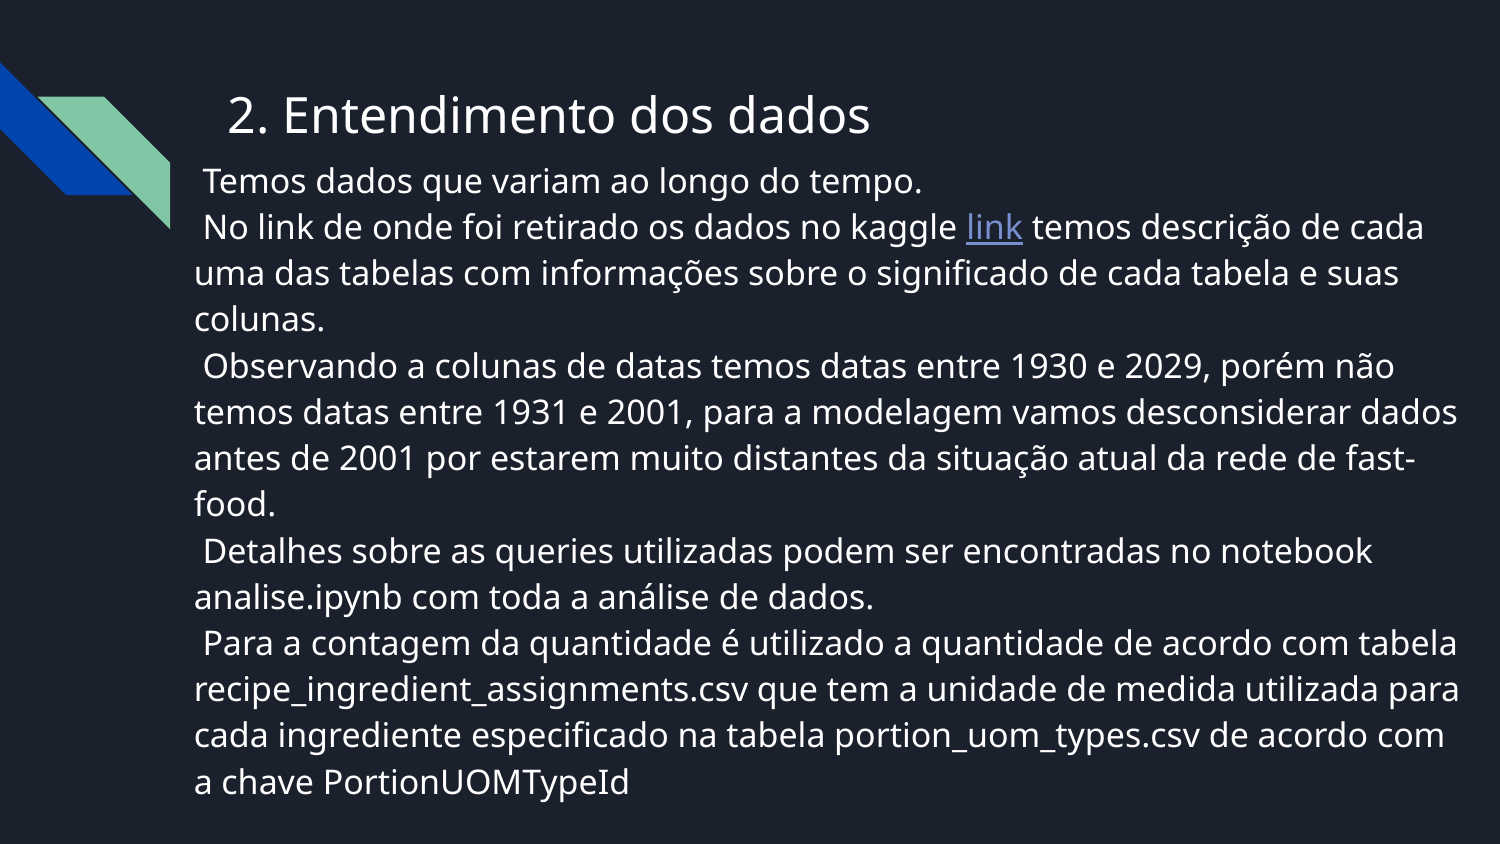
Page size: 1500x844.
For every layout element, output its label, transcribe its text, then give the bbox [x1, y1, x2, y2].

list Temos dados que variam ao longo do tempo. No link de onde foi retirado os dados no kaggle link temos descrição de cada uma das tabelas com informações sobre o significado de cada tabela e suas colunas. Observando a colunas de datas temos datas entre 1930 e 2029, porém não temos datas entre 1931 e 2001, para a modelagem vamos desconsiderar dados antes de 2001 por estarem muito distantes da situação atual da rede de fast-food. Detalhes sobre as queries utilizadas podem ser encontradas no notebook analise.ipynb com toda a análise de dados. Para a contagem da quantidade é utilizado a quantidade de acordo com tabela recipe_ingredient_assignments.csv que tem a unidade de medida utilizada para cada ingrediente especificado na tabela portion_uom_types.csv de acordo com a chave PortionUOMTypeId [178, 141, 1487, 828]
title 2. Entendimento dos dados [212, 64, 1368, 141]
